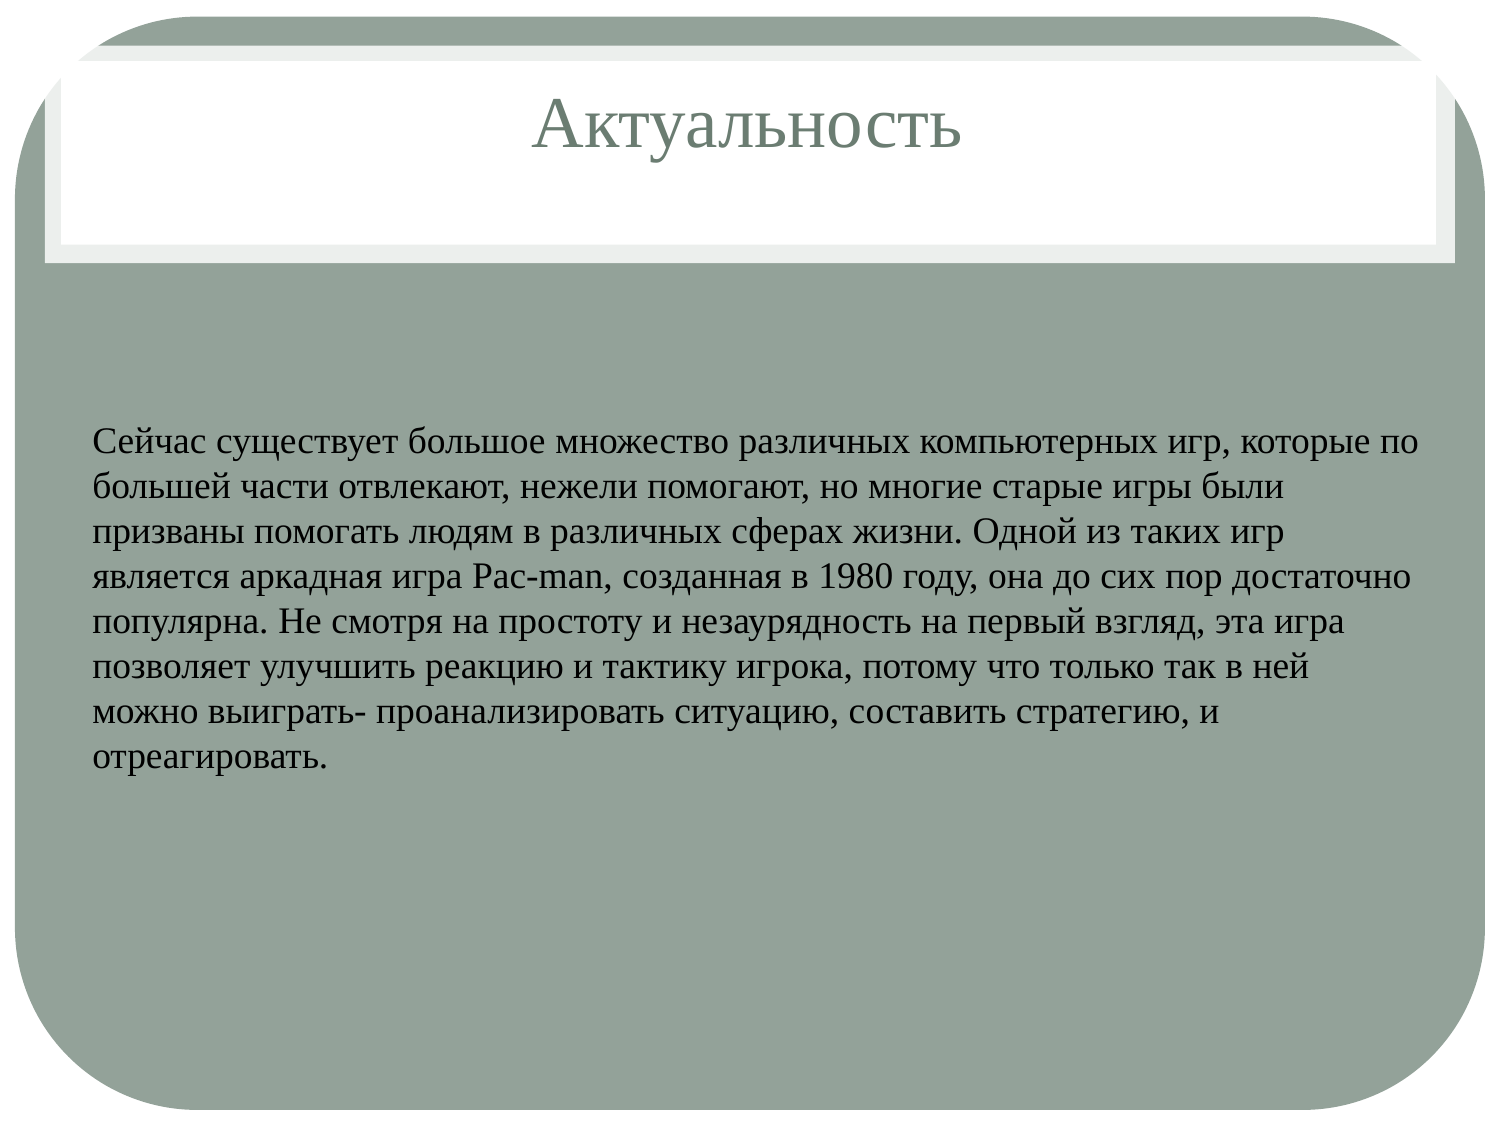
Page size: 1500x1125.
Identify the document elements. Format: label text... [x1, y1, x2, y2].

text_box Сейчас существует большое множество различных компьютерных игр, которые по большей части отвлекают, нежели помогают, но многие старые игры были призваны помогать людям в различных сферах жизни. Одной из таких игр является аркадная игра Pac-man, созданная в 1980 году, она до сих пор достаточно популярна. Не смотря на простоту и незаурядность на первый взгляд, эта игра позволяет улучшить реакцию и тактику игрока, потому что только так в ней можно выиграть- проанализировать ситуацию, составить стратегию, и отреагировать. [77, 408, 1436, 784]
title Актуальность [69, 66, 1425, 238]
